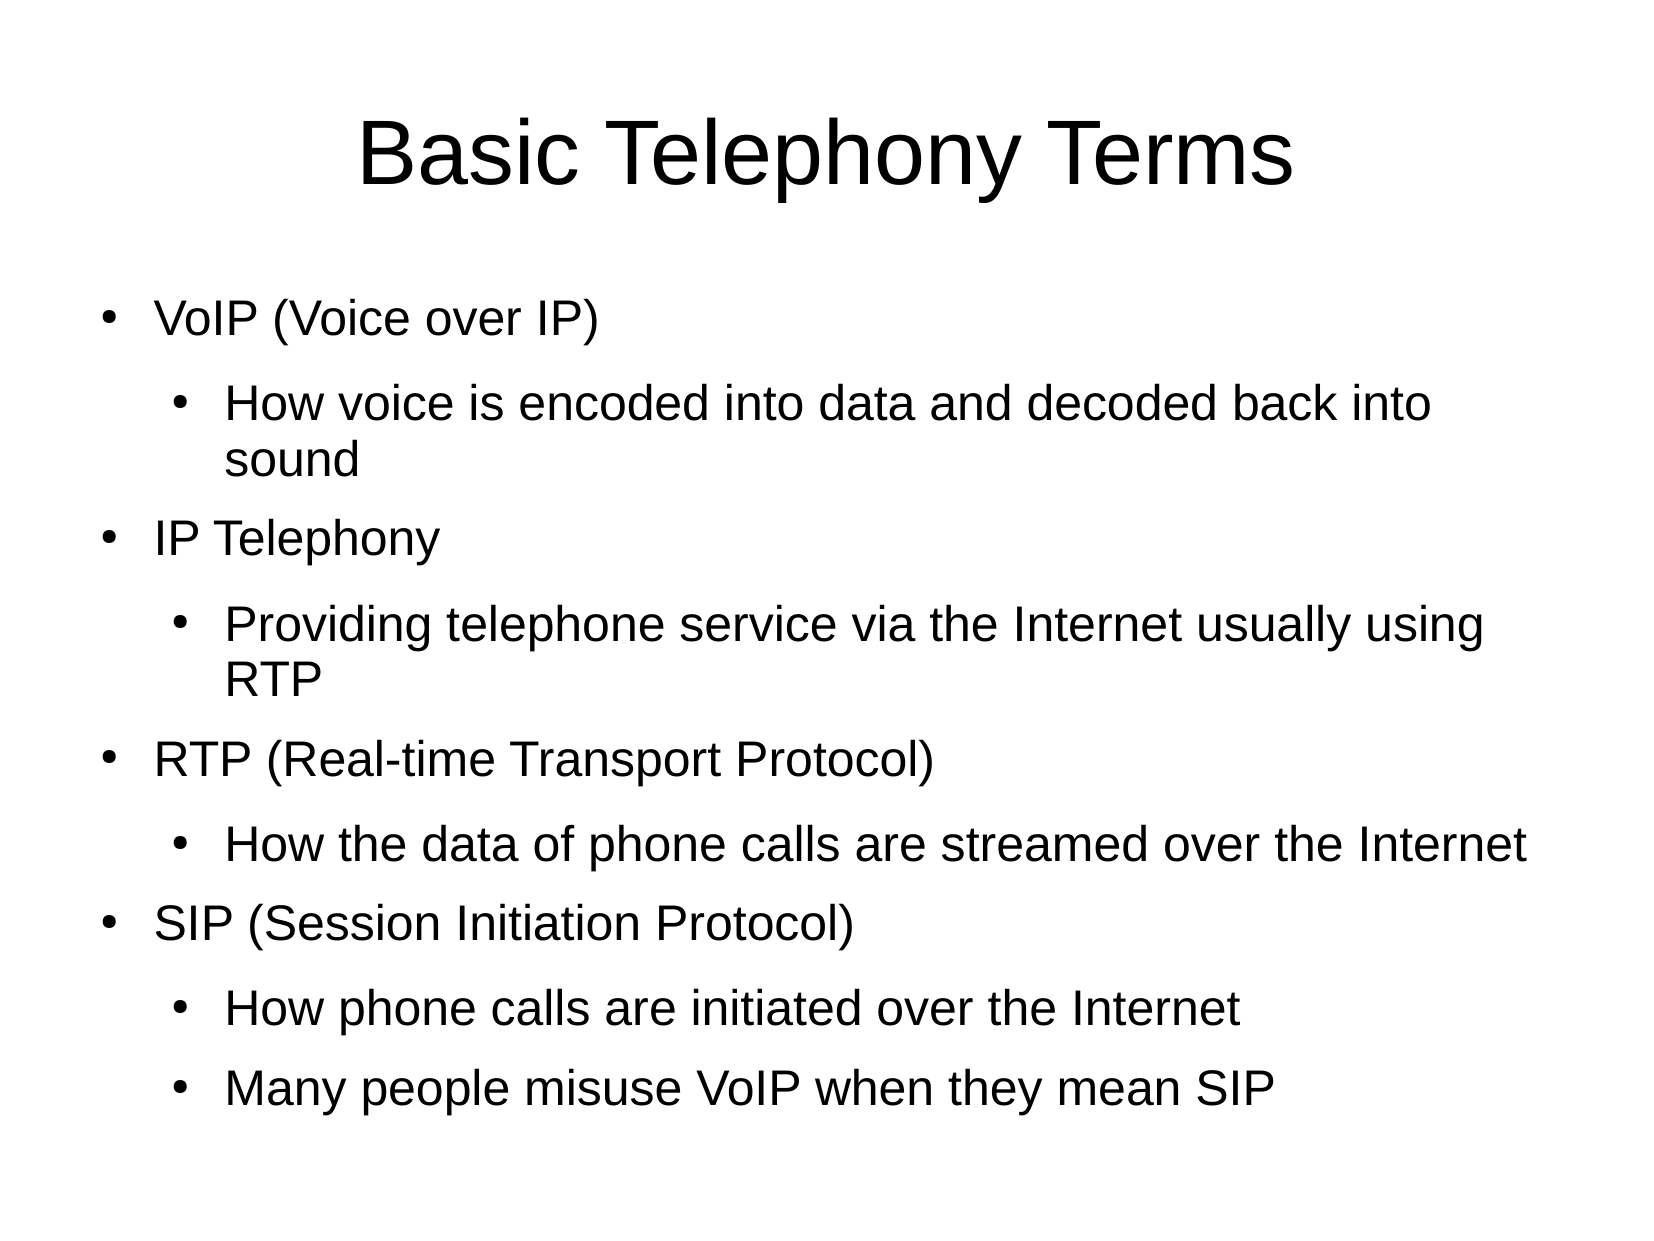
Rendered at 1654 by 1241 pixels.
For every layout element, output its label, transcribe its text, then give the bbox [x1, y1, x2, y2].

title Basic Telephony Terms [82, 49, 1571, 257]
list VoIP (Voice over IP) How voice is encoded into data and decoded back into sound IP Telephony Providing telephone service via the Internet usually using RTP RTP (Real-time Transport Protocol) How the data of phone calls are streamed over the Internet SIP (Session Initiation Protocol) How phone calls are initiated over the Internet Many people misuse VoIP when they mean SIP [82, 290, 1571, 1116]
